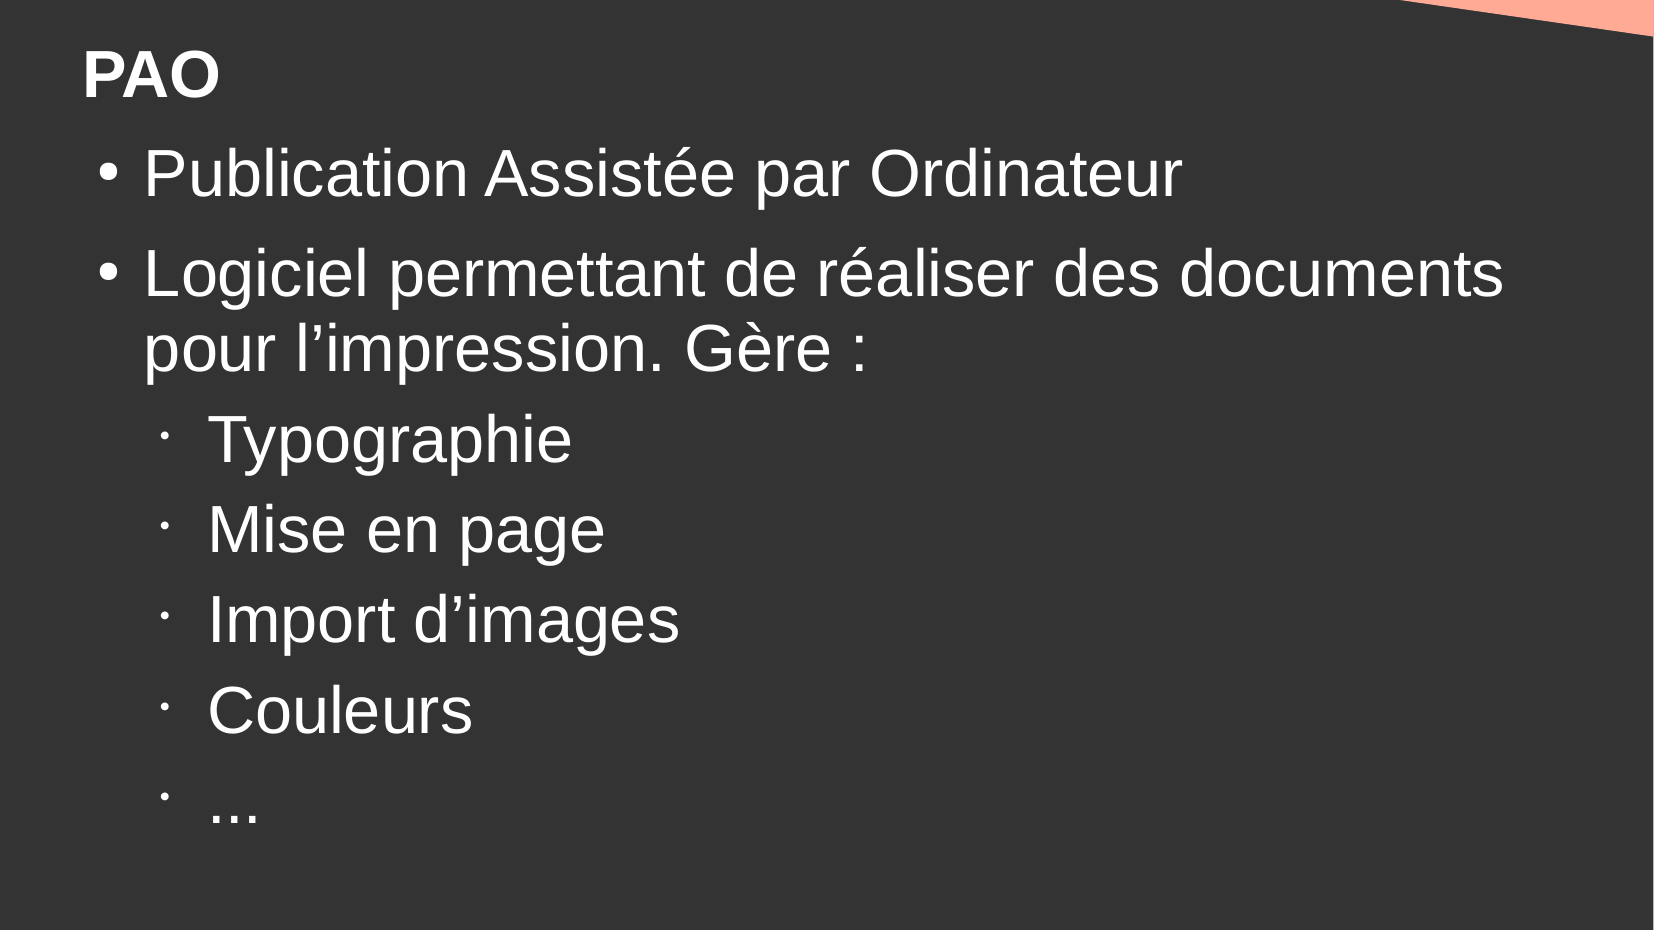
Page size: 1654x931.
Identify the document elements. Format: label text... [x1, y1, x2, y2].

text_box [1399, 0, 1654, 37]
list Publication Assistée par Ordinateur Logiciel permettant de réaliser des documents pour l’impression. Gère : Typographie Mise en page Import d’images Couleurs ... [80, 135, 1620, 839]
title PAO [82, 37, 1571, 122]
